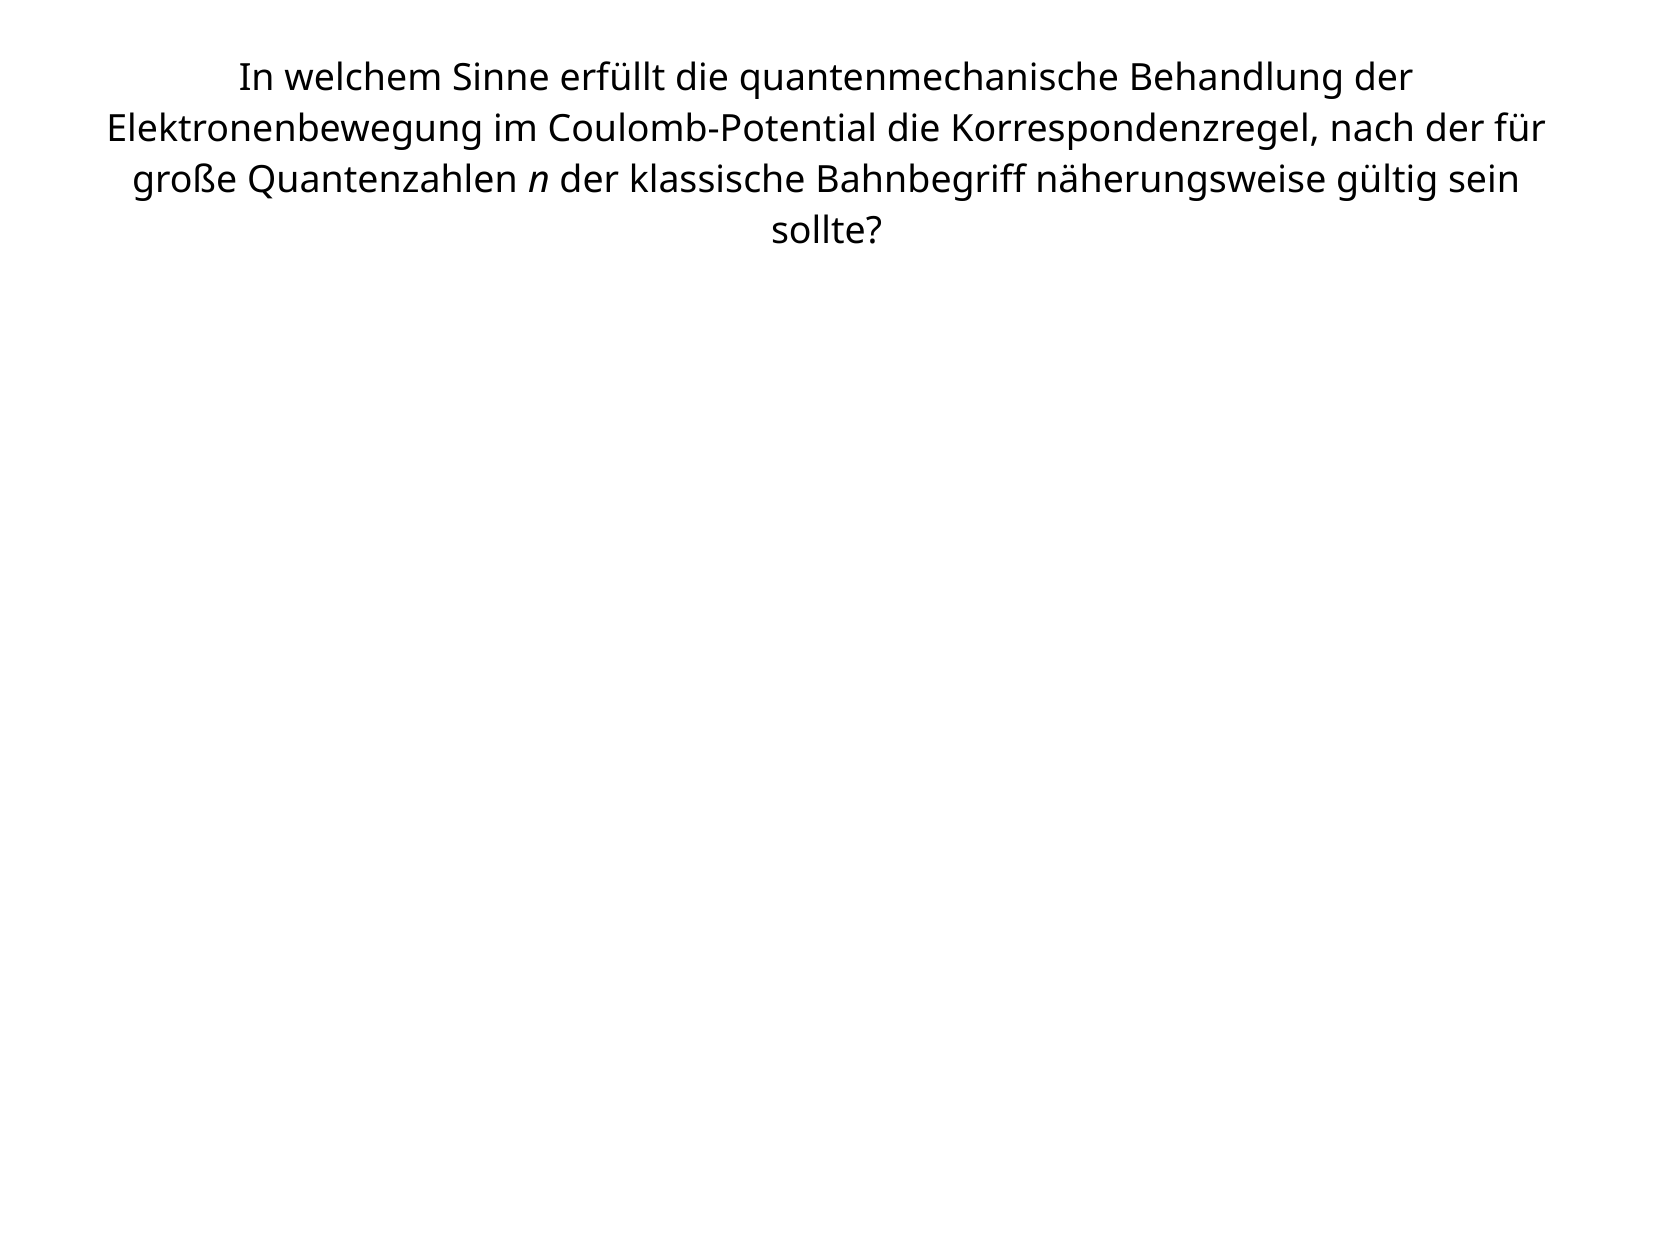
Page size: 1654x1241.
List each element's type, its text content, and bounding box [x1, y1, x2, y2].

title In welchem Sinne erfüllt die quantenmechanische Behandlung der Elektronenbewegung im Coulomb-Potential die Korrespondenzregel, nach der für große Quantenzahlen n der klassische Bahnbegriff näherungsweise gültig sein sollte? [82, 49, 1571, 257]
